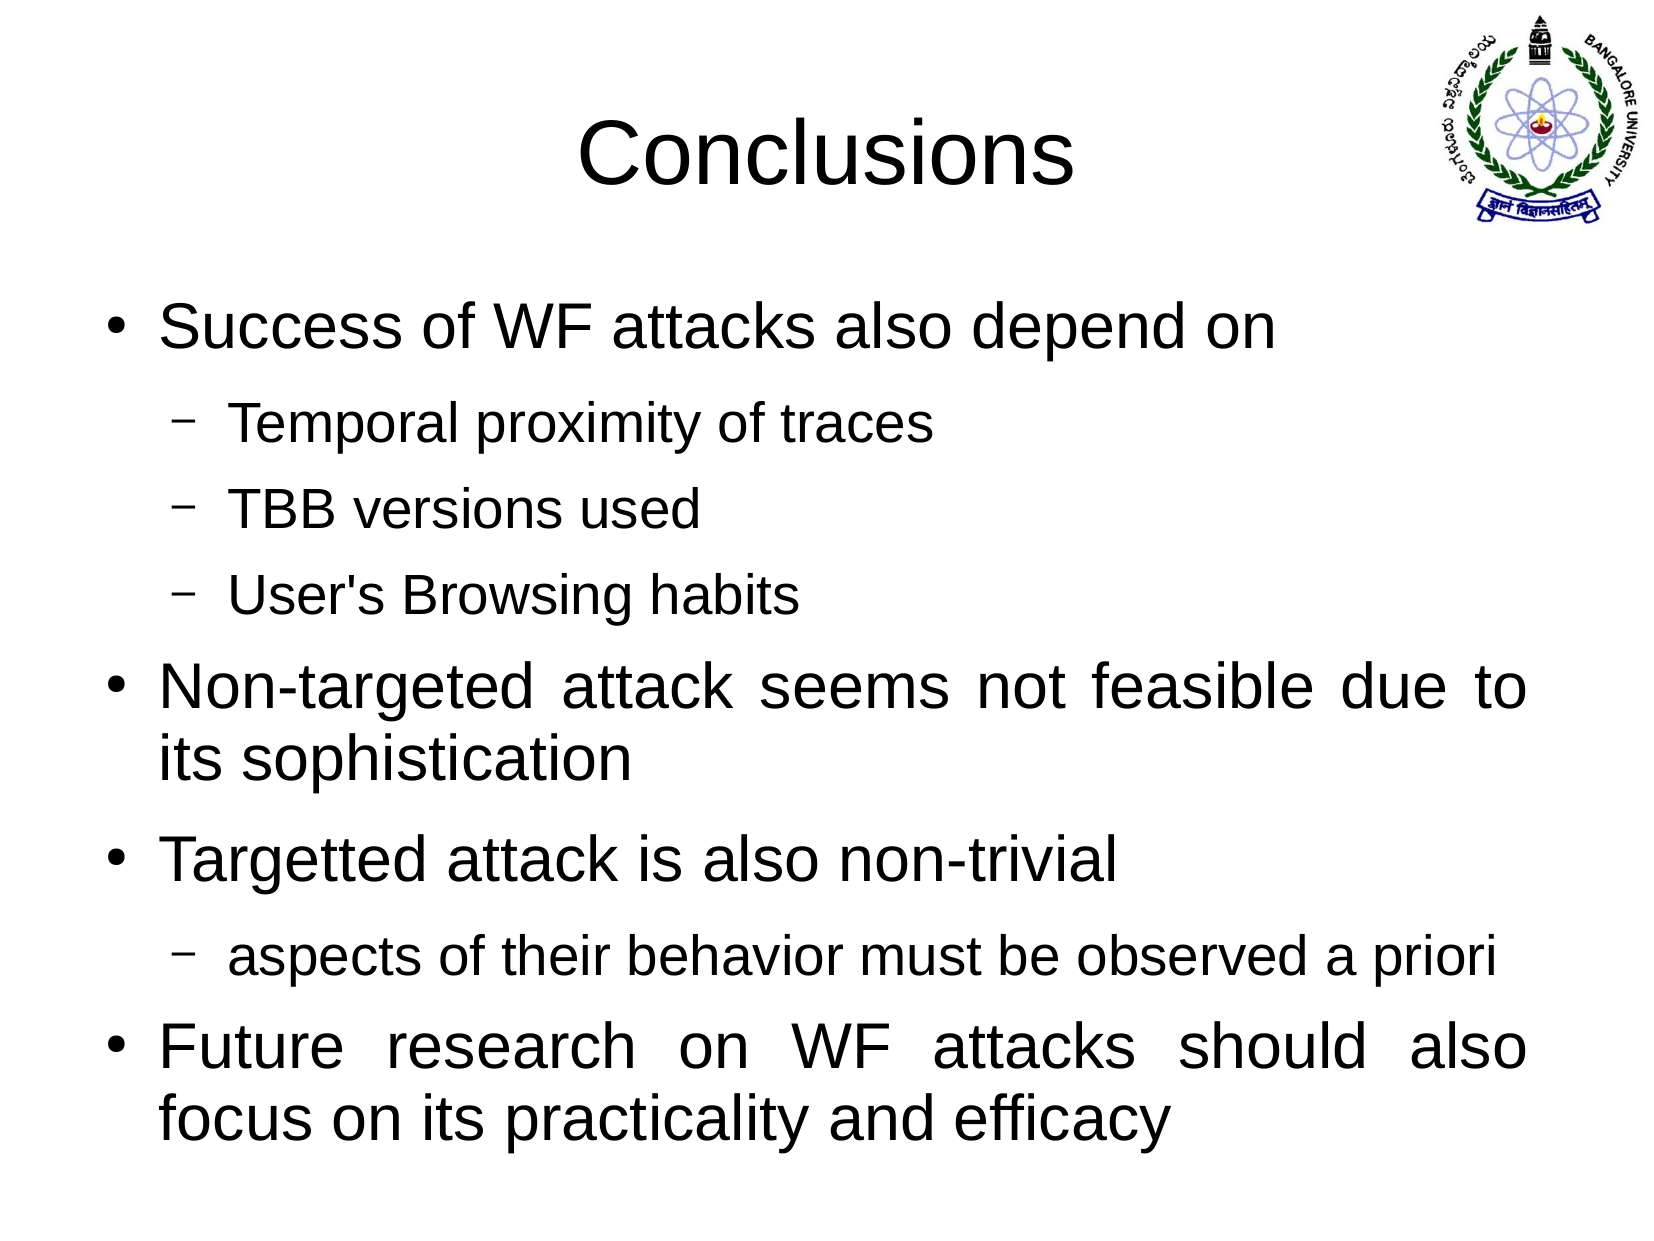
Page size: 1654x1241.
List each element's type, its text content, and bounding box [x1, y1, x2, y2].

list Success of WF attacks also depend on Temporal proximity of traces TBB versions used User's Browsing habits Non-targeted attack seems not feasible due to its sophistication Targetted attack is also non-trivial aspects of their behavior must be observed a priori Future research on WF attacks should also focus on its practicality and efficacy [90, 290, 1531, 1171]
title Conclusions [82, 49, 1571, 257]
picture [1425, 5, 1654, 231]
